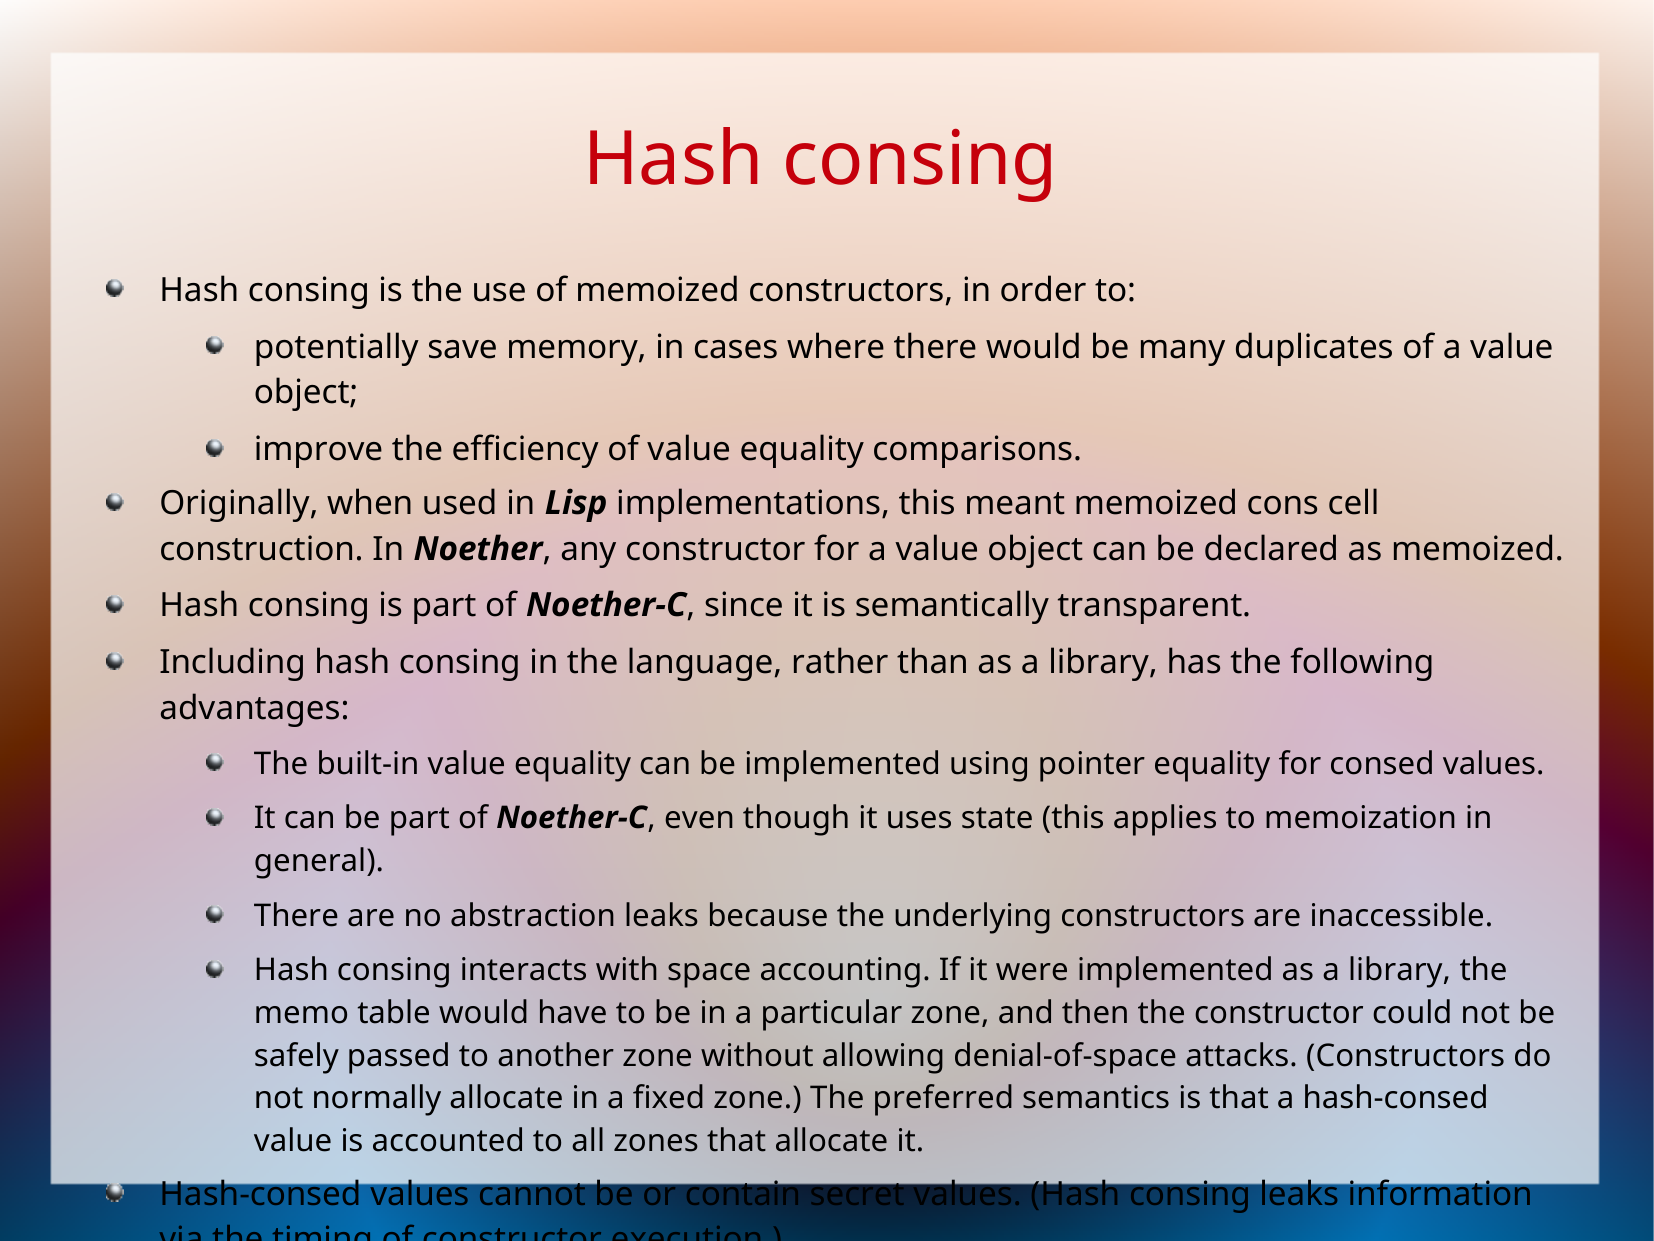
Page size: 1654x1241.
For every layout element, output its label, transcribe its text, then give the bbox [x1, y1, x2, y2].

picture [298, 1234, 306, 1241]
picture [0, 0, 1654, 1241]
picture [615, 1234, 624, 1239]
picture [463, 1234, 472, 1241]
picture [442, 1234, 452, 1241]
picture [249, 1234, 258, 1239]
picture [386, 1234, 396, 1241]
picture [230, 1234, 239, 1241]
list Hash consing is the use of memoized constructors, in order to: potentially save memory, in cases where there would be many duplicates of a value object; improve the efficiency of value equality comparisons. Originally, when used in Lisp implementations, this meant memoized cons cell construction. In Noether, any constructor for a value object can be declared as memoized. Hash consing is part of Noether-C, since it is semantically transparent. Including hash consing in the language, rather than as a library, has the following advantages: The built-in value equality can be implemented using pointer equality for consed values. It can be part of Noether-C, even though it uses state (this applies to memoization in general). There are no abstraction leaks because the underlying constructors are inaccessible. Hash consing interacts with space accounting. If it were implemented as a library, the memo table would have to be in a particular zone, and then the constructor could not be safely passed to another zone without allowing denial-of-space attacks. (Constructors do not normally allocate in a fixed zone.) The preferred semantics is that a hash-consed value is accounted to all zones that allocate it. Hash-consed values cannot be or contain secret values. (Hash consing leaks information via the timing of constructor execution.) [88, 265, 1577, 1070]
picture [357, 1234, 367, 1241]
title Hash consing [76, 59, 1565, 252]
picture [727, 1234, 737, 1241]
picture [573, 1234, 583, 1241]
picture [748, 1234, 757, 1241]
picture [309, 1234, 318, 1241]
picture [651, 1234, 660, 1239]
picture [338, 1234, 347, 1241]
